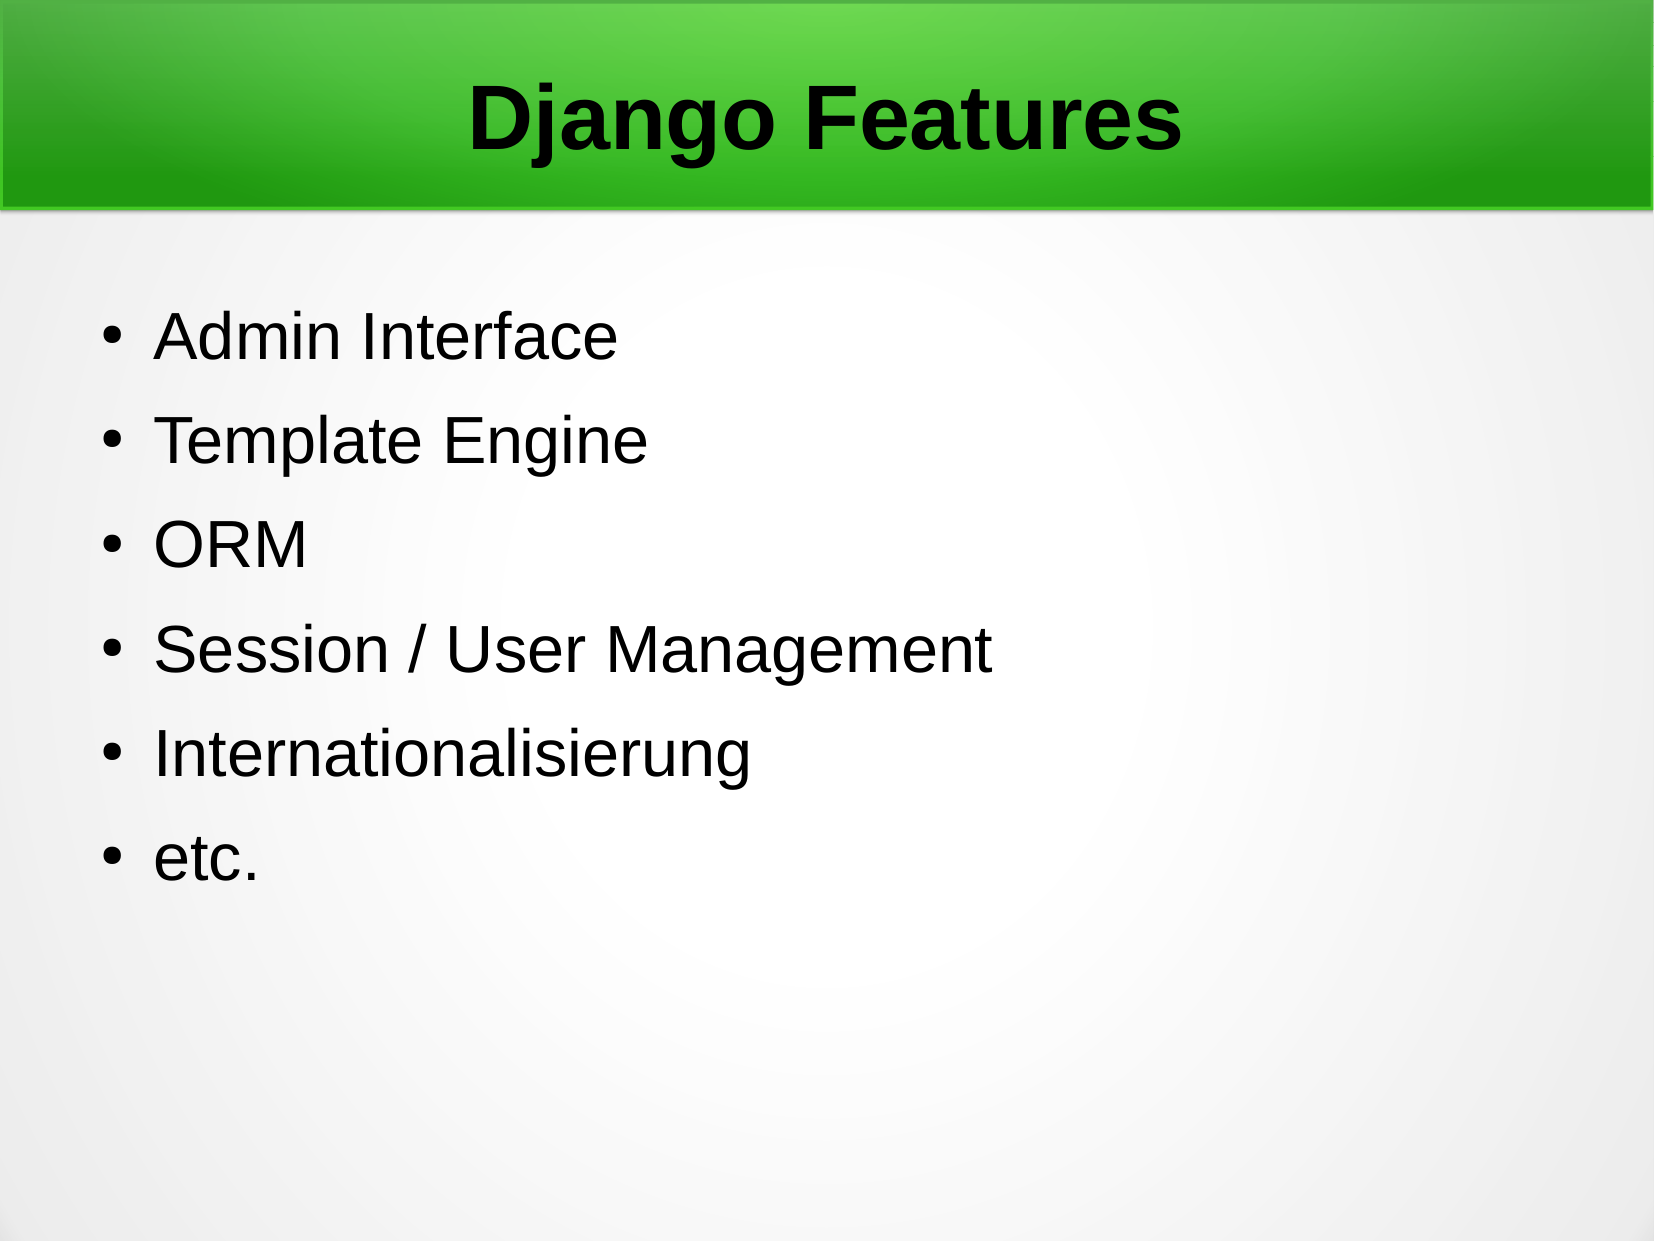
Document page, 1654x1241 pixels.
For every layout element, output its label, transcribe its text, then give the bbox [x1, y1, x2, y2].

title Django Features [82, 47, 1571, 189]
list Admin Interface Template Engine ORM Session / User Management Internationalisierung etc. [82, 299, 1571, 1019]
